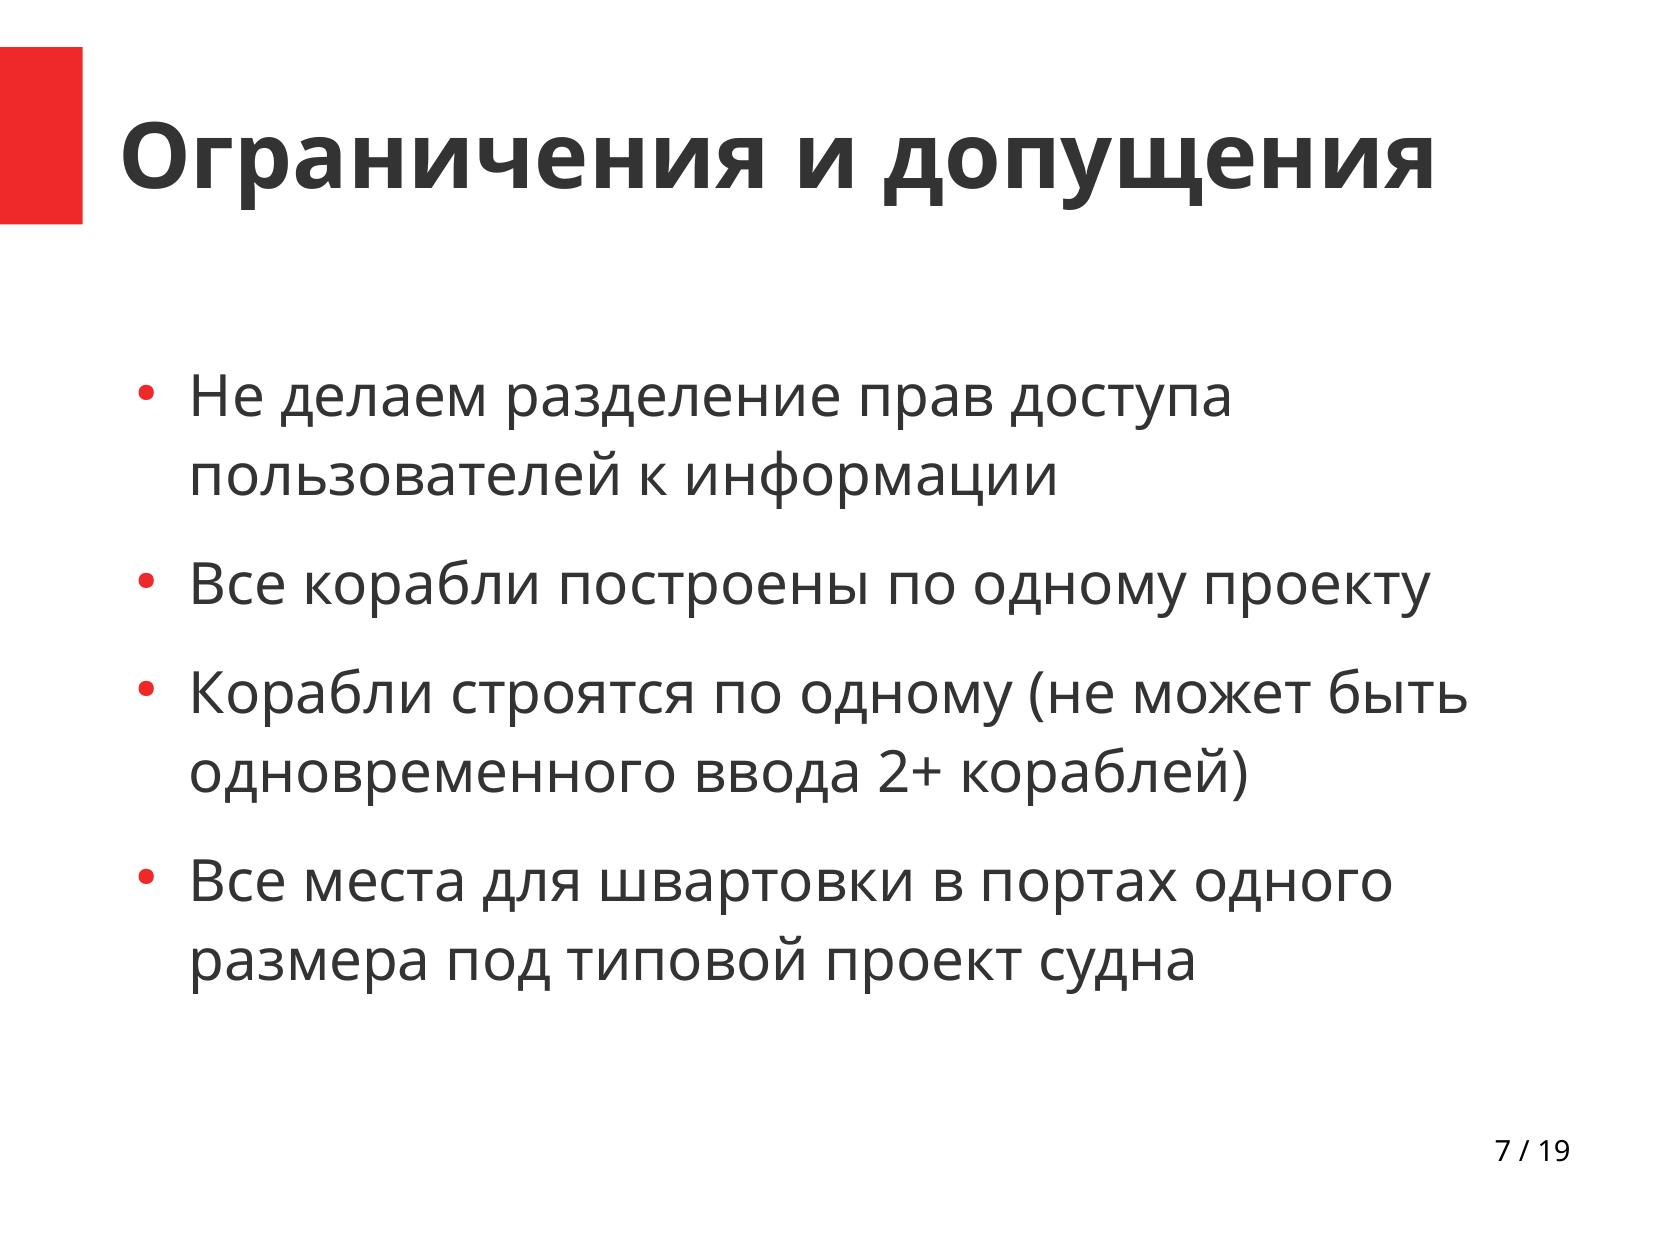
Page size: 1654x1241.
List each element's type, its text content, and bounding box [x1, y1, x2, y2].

title Ограничения и допущения [118, 49, 1571, 257]
list Не делаем разделение прав доступа пользователей к информации Все корабли построены по одному проекту Корабли строятся по одному (не может быть одновременного ввода 2+ кораблей) Все места для швартовки в портах одного размера под типовой проект судна [118, 354, 1536, 1074]
